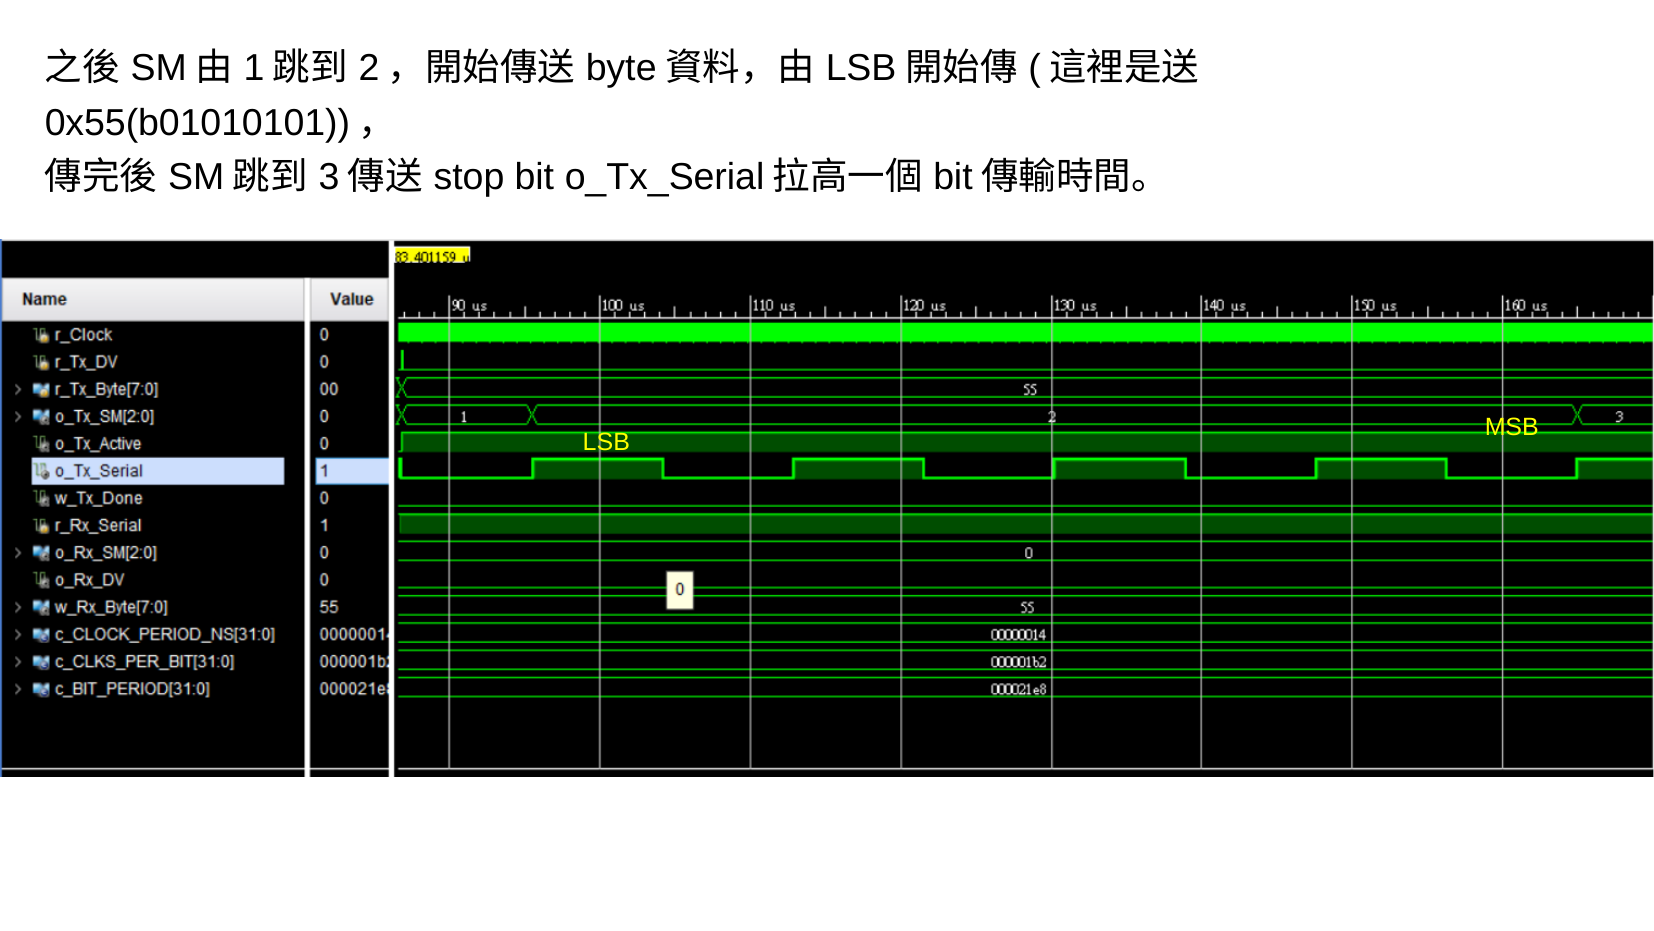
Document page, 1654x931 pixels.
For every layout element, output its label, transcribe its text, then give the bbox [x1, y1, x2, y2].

text_box 之後SM由1跳到2，開始傳送byte資料，由LSB開始傳(這裡是送0x55(b01010101))， 傳完後SM跳到3傳送stop bit o_Tx_Serial拉高一個bit傳輸時間。 [30, 30, 1576, 144]
text_box LSB [567, 420, 646, 463]
text_box MSB [1470, 405, 1554, 448]
picture [0, 239, 1654, 777]
